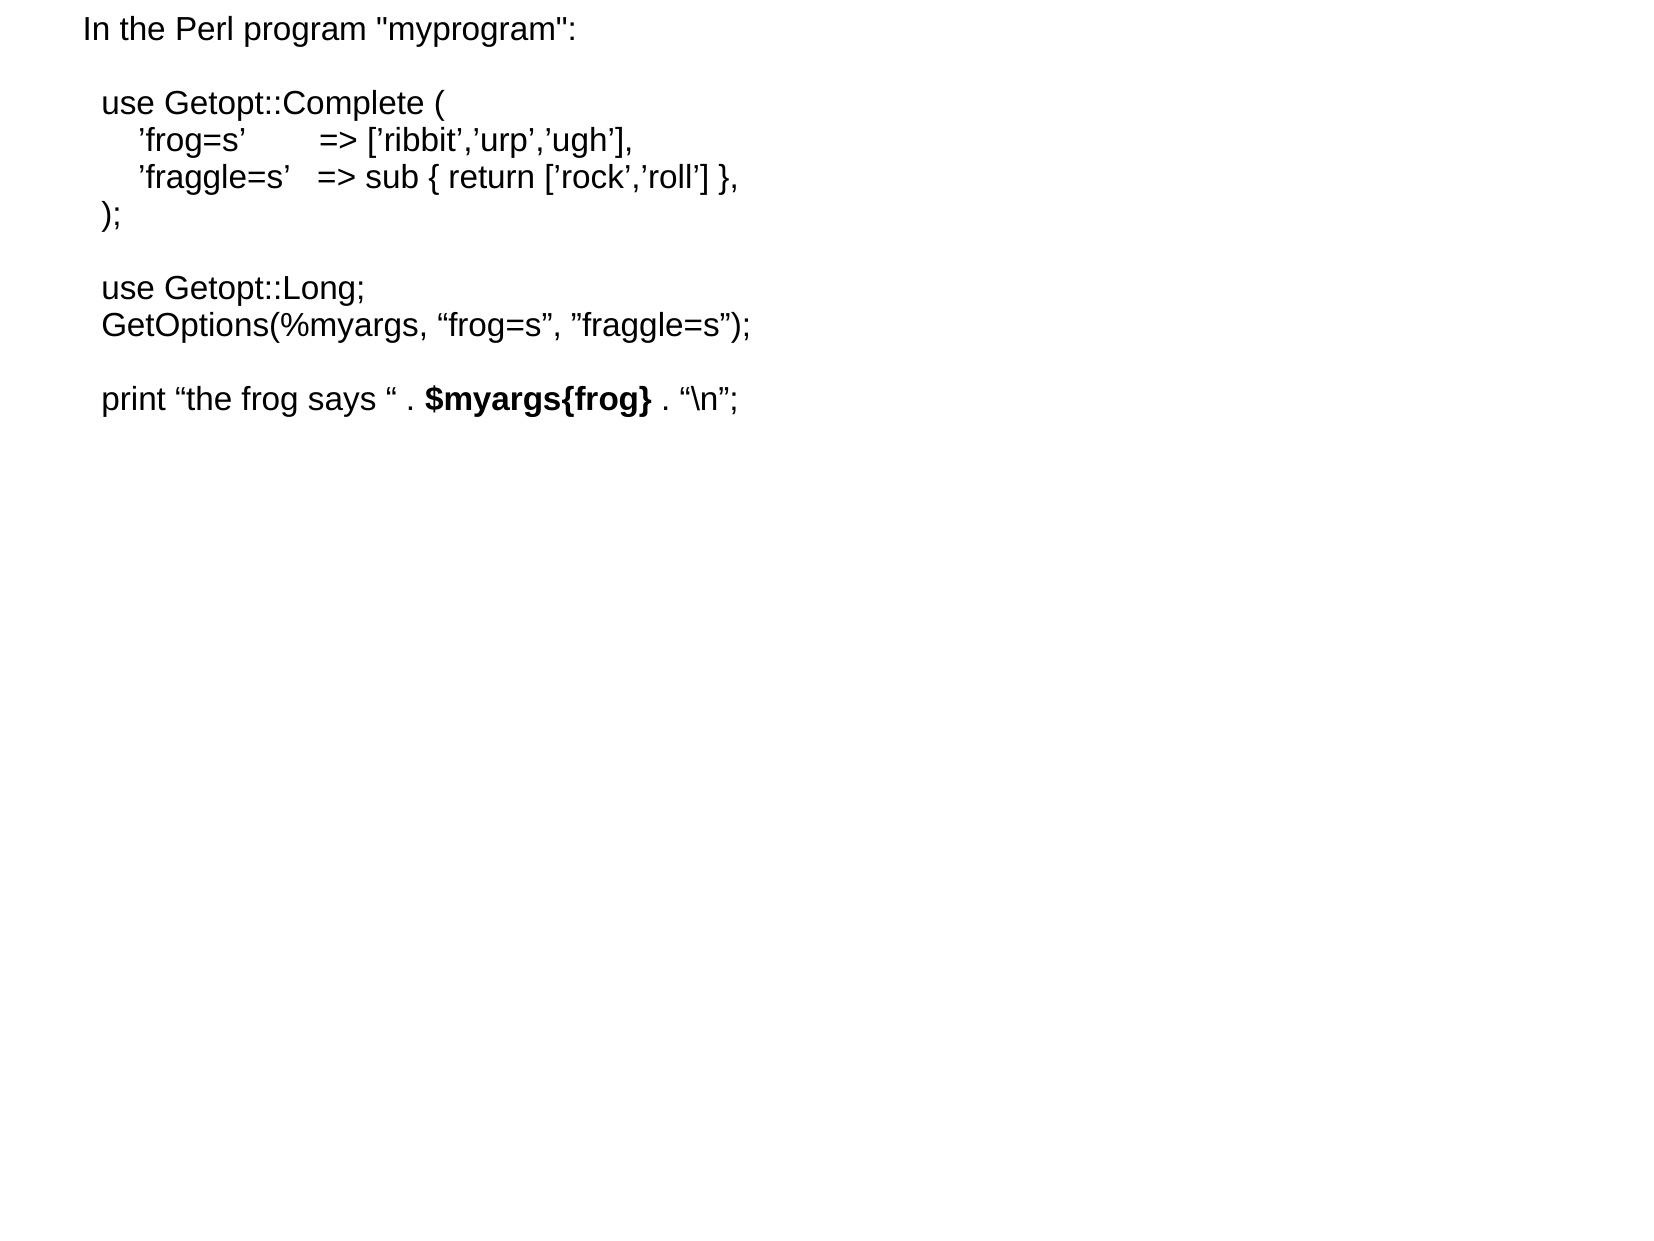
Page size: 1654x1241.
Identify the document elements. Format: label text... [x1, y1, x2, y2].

subtitle In the Perl program "myprogram": use Getopt::Complete ( ’frog=s’ => [’ribbit’,’urp’,’ugh’], ’fraggle=s’ => sub { return [’rock’,’roll’] }, ); use Getopt::Long; GetOptions(%myargs, “frog=s”, ”fraggle=s”); print “the frog says “ . $myargs{frog} . “\n”; [82, 10, 1571, 1070]
